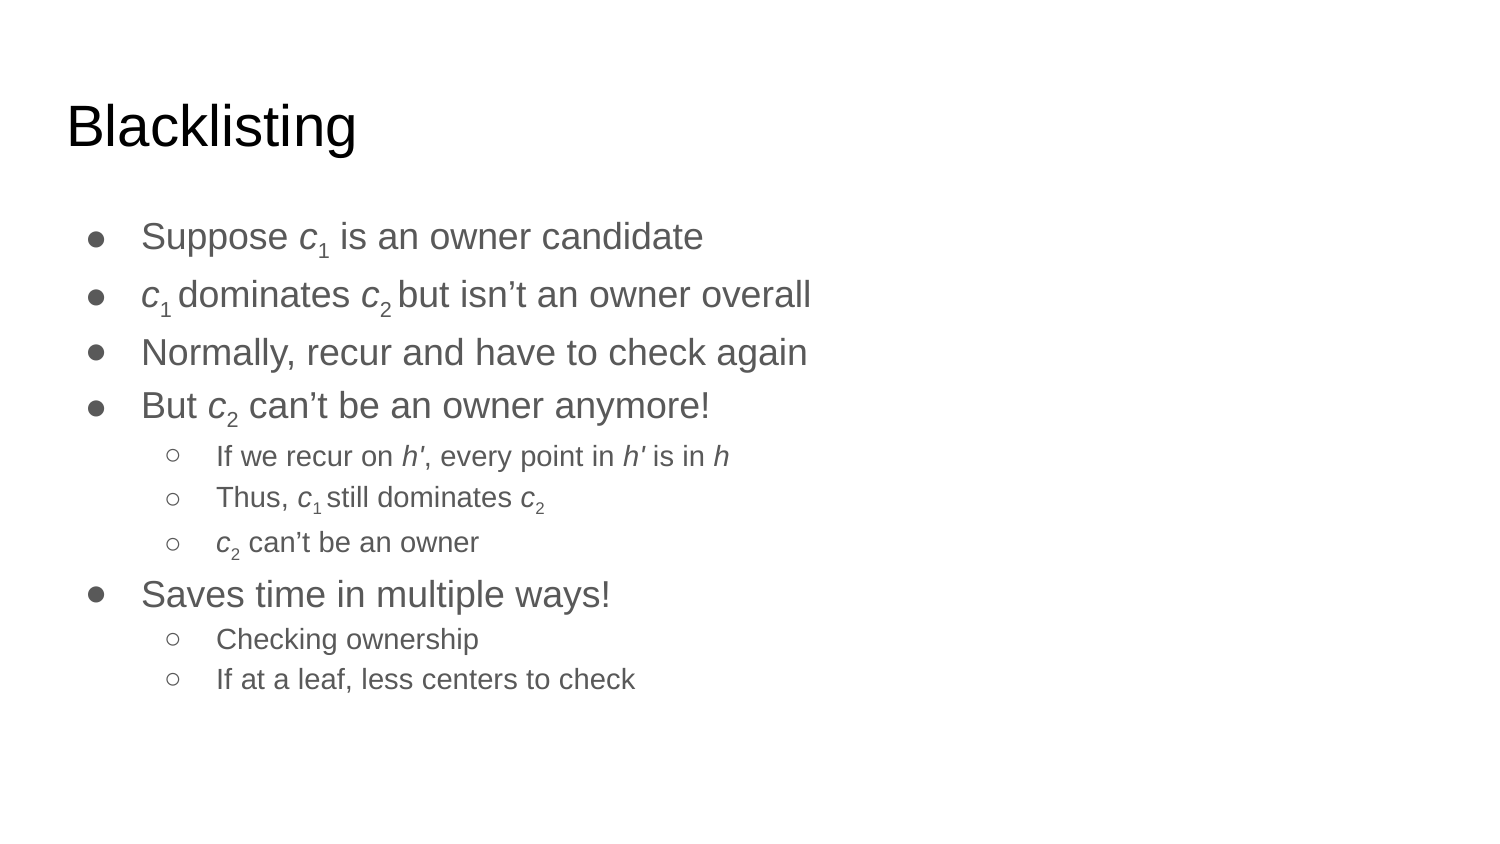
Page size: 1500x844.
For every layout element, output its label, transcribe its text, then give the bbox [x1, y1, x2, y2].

title Blacklisting [51, 72, 1449, 167]
list Suppose c1 is an owner candidate c1 dominates c2 but isn’t an owner overall Normally, recur and have to check again But c2 can’t be an owner anymore! If we recur on h', every point in h' is in h Thus, c1 still dominates c2 c2 can’t be an owner Saves time in multiple ways! Checking ownership If at a leaf, less centers to check [51, 189, 1449, 750]
